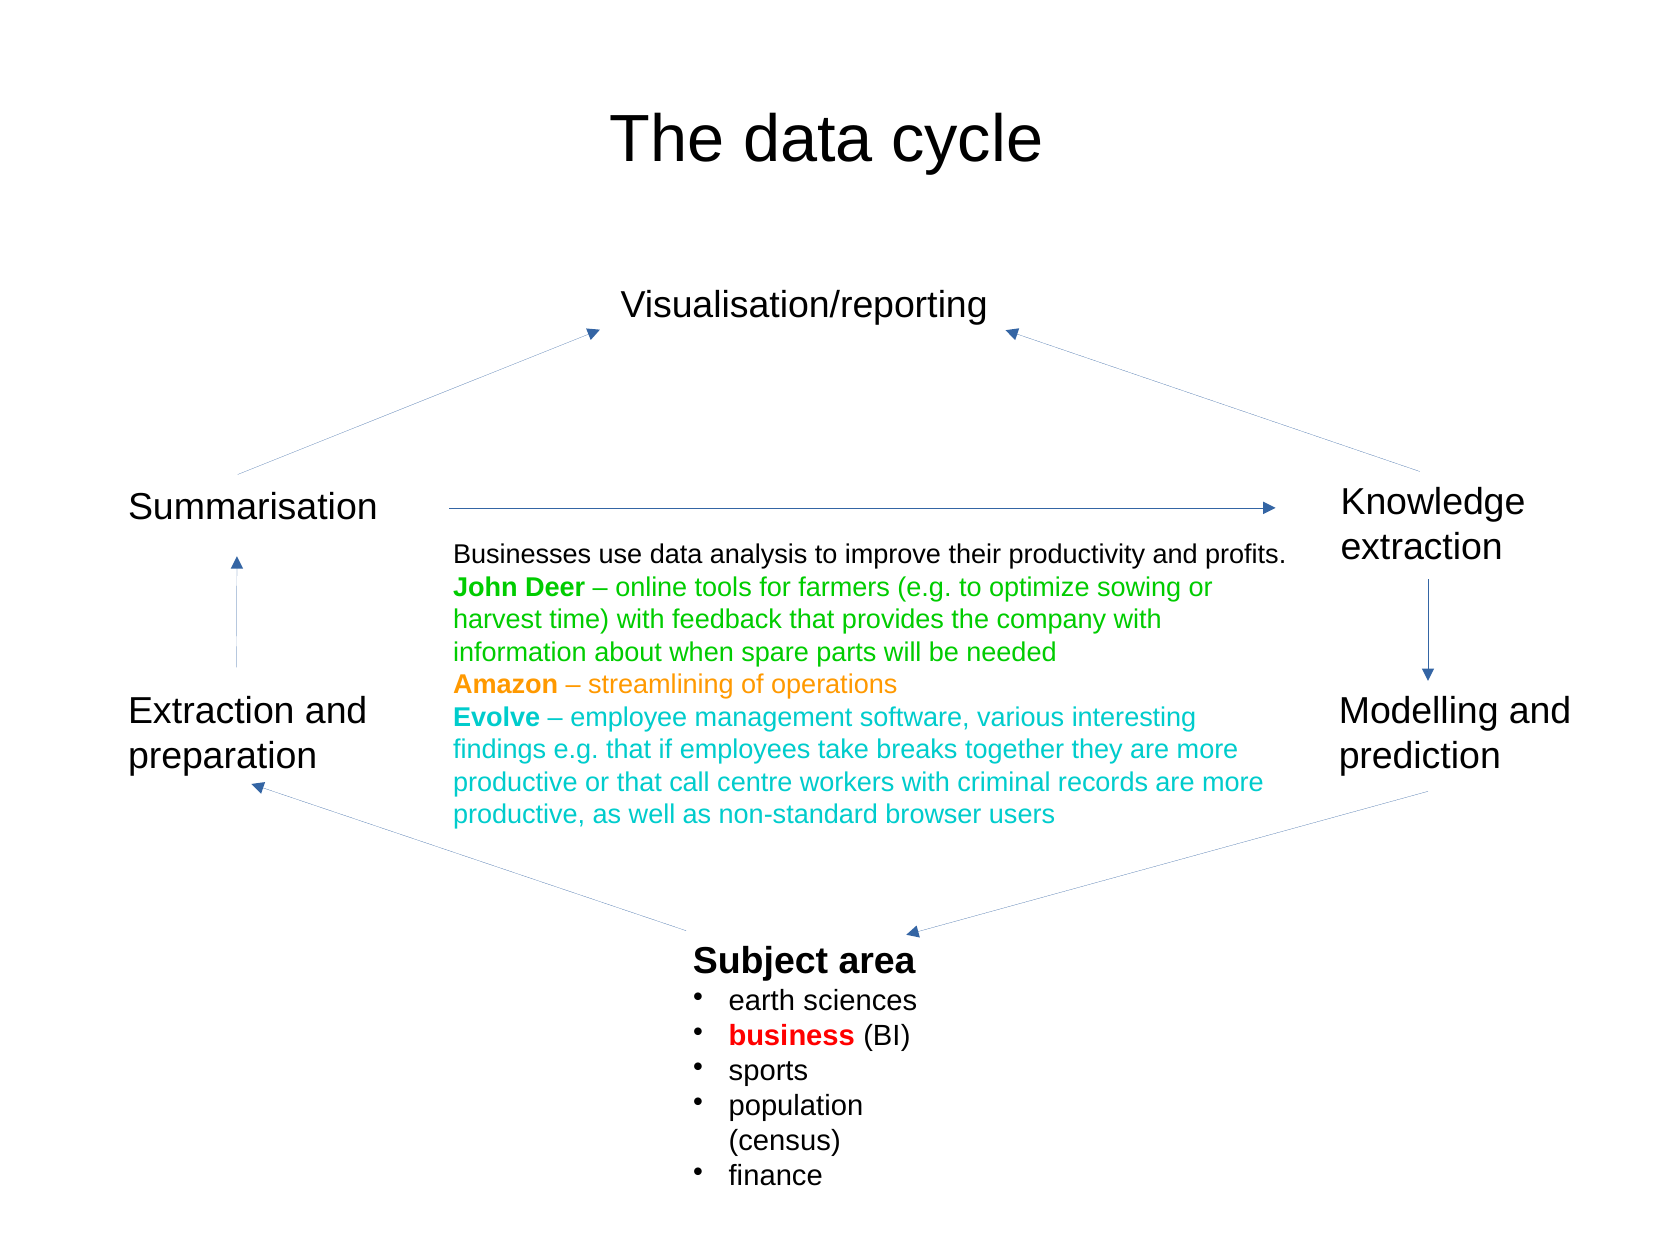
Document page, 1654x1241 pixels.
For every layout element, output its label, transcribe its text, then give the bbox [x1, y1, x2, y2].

text_box Modelling and prediction [1323, 679, 1654, 736]
text_box The data cycle [82, 94, 1571, 1146]
text_box Summarisation [113, 475, 468, 532]
text_box Businesses use data analysis to improve their productivity and profits. John Deer – online tools for farmers (e.g. to optimize sowing or harvest time) with feedback that provides the company with information about when spare parts will be needed Amazon – streamlining of operations Evolve – employee management software, various interesting findings e.g. that if employees take breaks together they are more productive or that call centre workers with criminal records are more productive, as well as non-standard browser users [367, 529, 1301, 842]
text_box The data cycle [427, 842, 1239, 928]
text_box Knowledge extraction [1325, 469, 1654, 529]
text_box Visualisation/reporting [605, 272, 1020, 330]
text_box Extraction and preparation [113, 679, 367, 736]
text_box Subject area earth sciences business (BI) sports population (census) finance [678, 928, 974, 1241]
